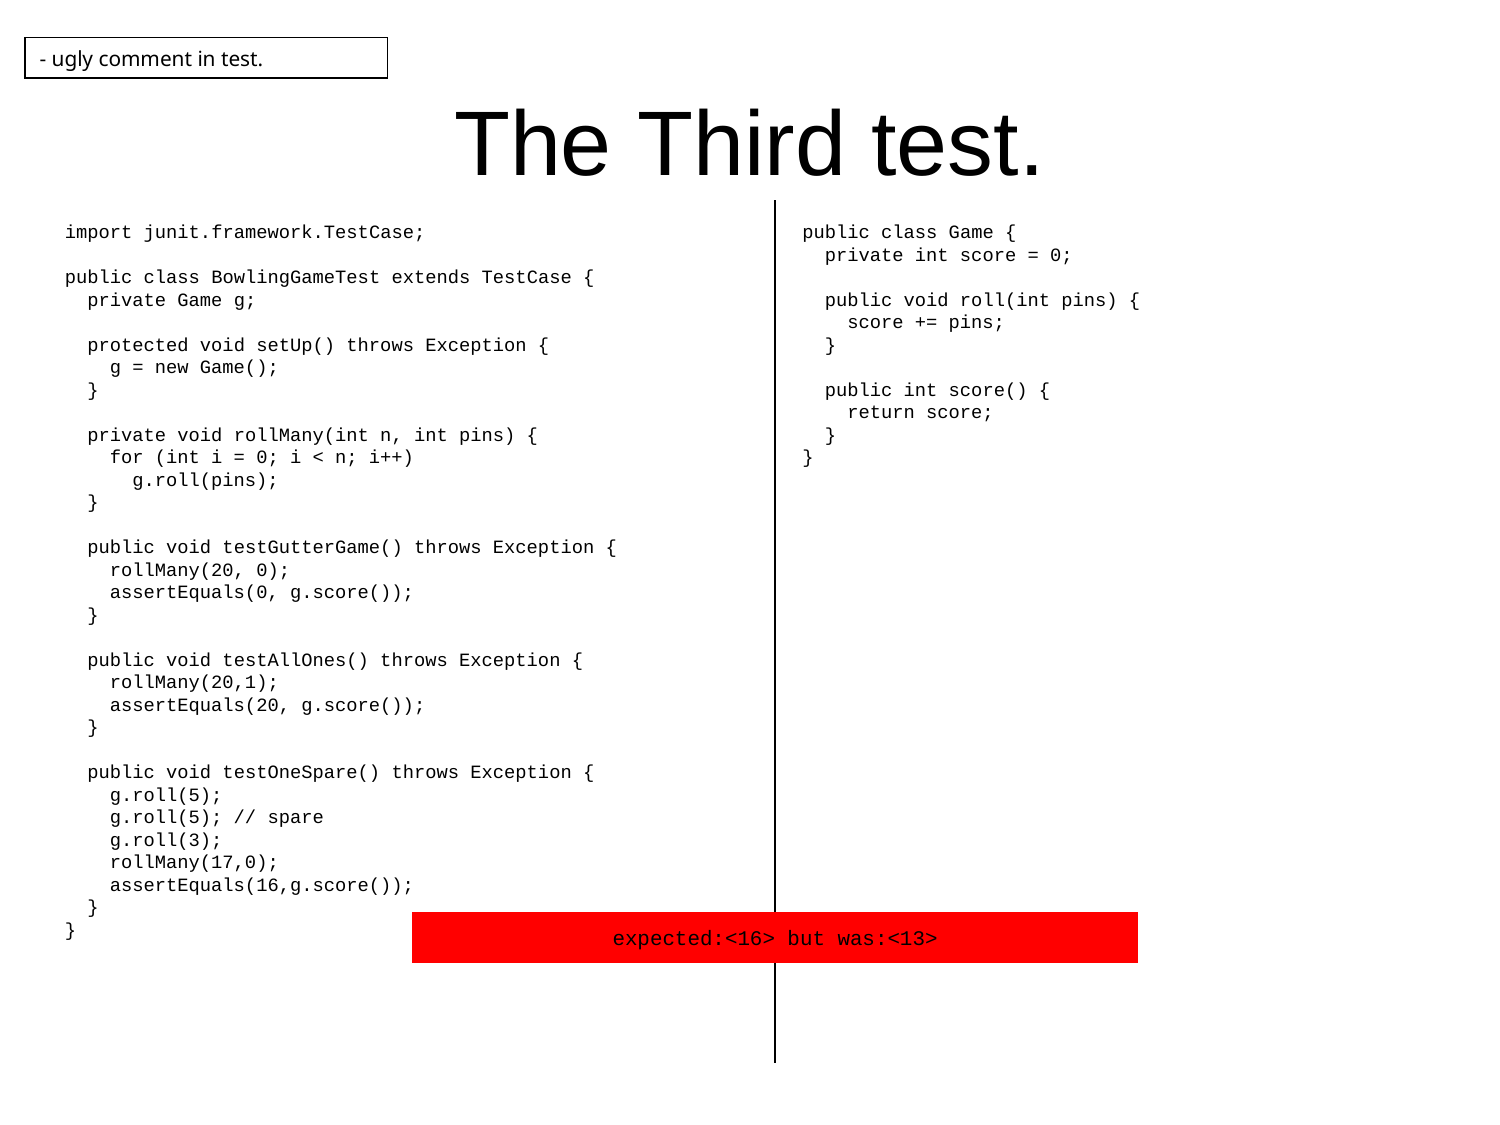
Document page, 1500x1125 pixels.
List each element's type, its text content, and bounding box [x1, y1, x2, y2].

text_box public class Game { private int score = 0; public void roll(int pins) { score += pins; } public int score() { return score; } } [787, 212, 1451, 498]
title The Third test. [75, 45, 1426, 233]
text_box - ugly comment in test. [24, 37, 388, 78]
text_box import junit.framework.TestCase; public class BowlingGameTest extends TestCase { private Game g; protected void setUp() throws Exception { g = new Game(); } private void rollMany(int n, int pins) { for (int i = 0; i < n; i++) g.roll(pins); } public void testGutterGame() throws Exception { rollMany(20, 0); assertEquals(0, g.score()); } public void testAllOnes() throws Exception { rollMany(20,1); assertEquals(20, g.score()); } public void testOneSpare() throws Exception { g.roll(5); g.roll(5); // spare g.roll(3); rollMany(17,0); assertEquals(16,g.score()); } } [50, 212, 713, 948]
text_box expected:<16> but was:<13> [412, 912, 1138, 963]
